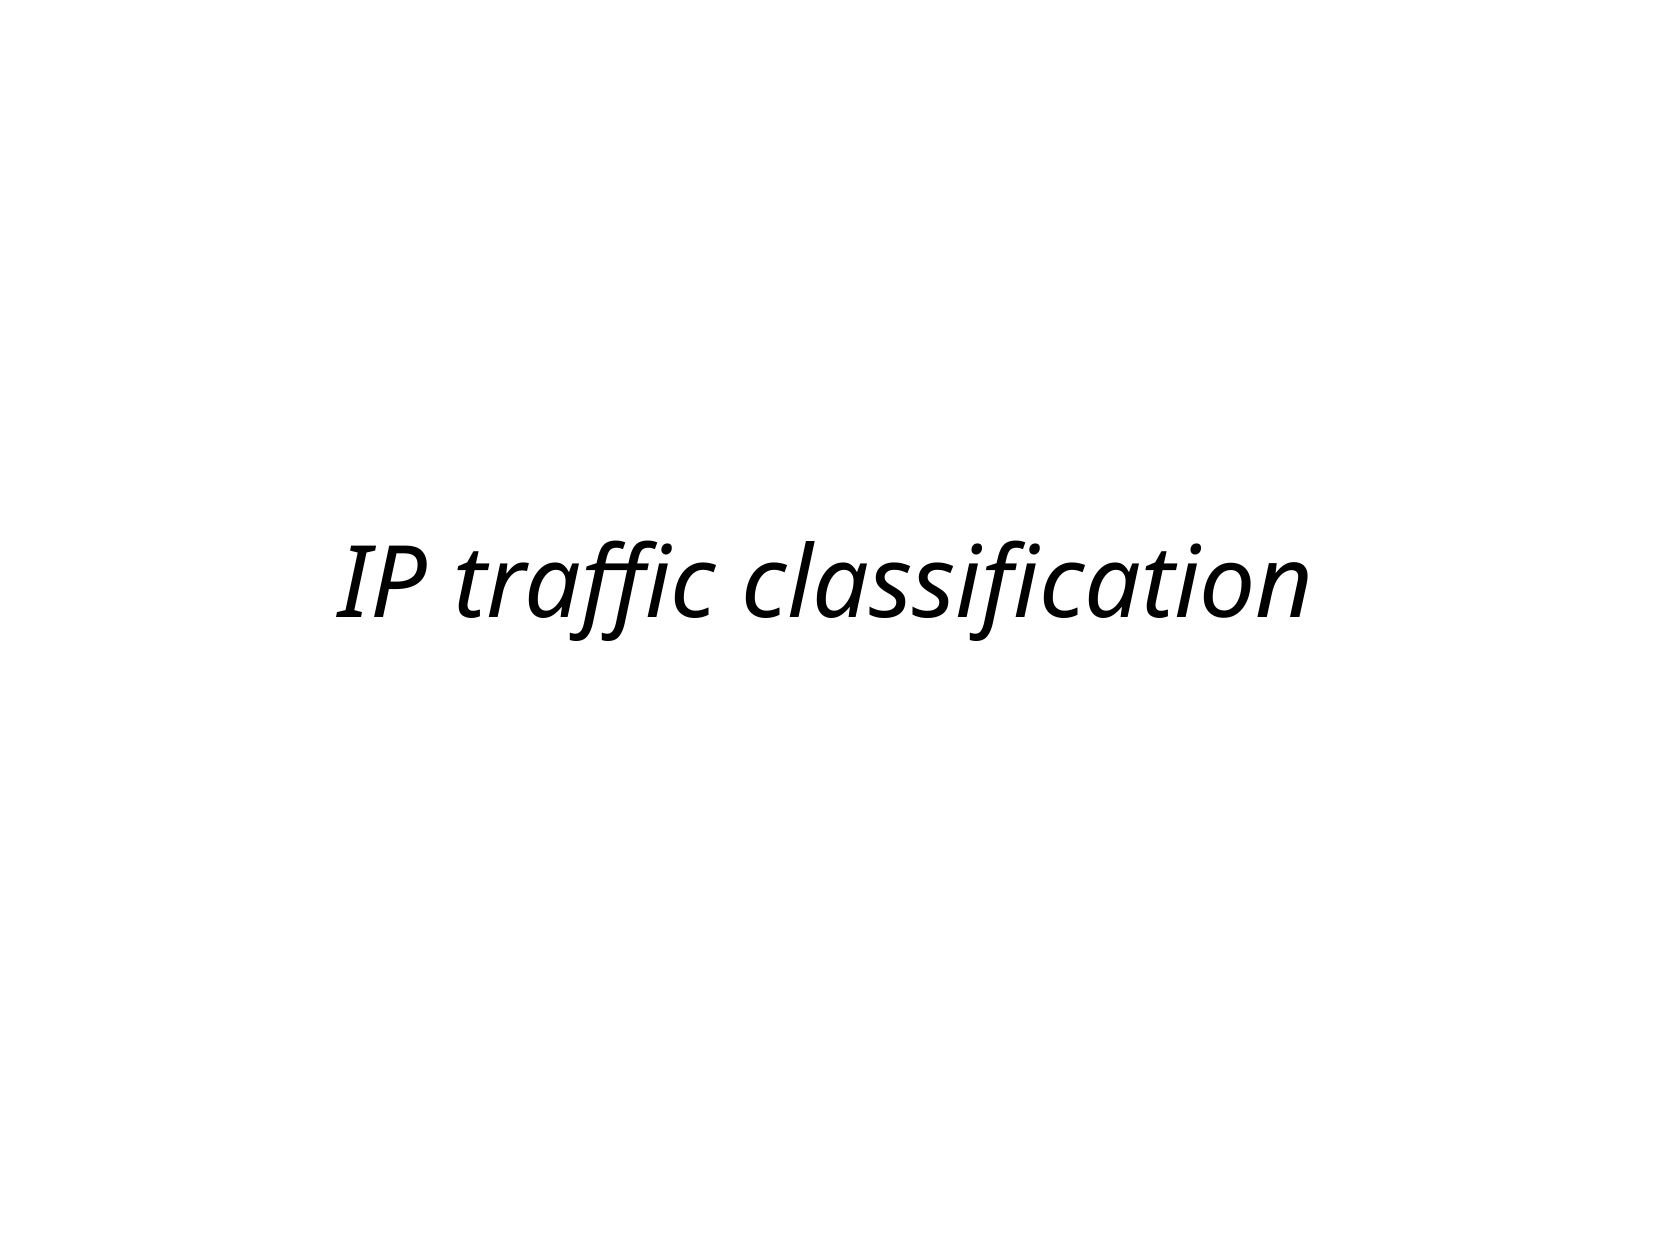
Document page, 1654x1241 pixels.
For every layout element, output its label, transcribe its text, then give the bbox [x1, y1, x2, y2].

subtitle IP traffic classification [82, 56, 1571, 1102]
